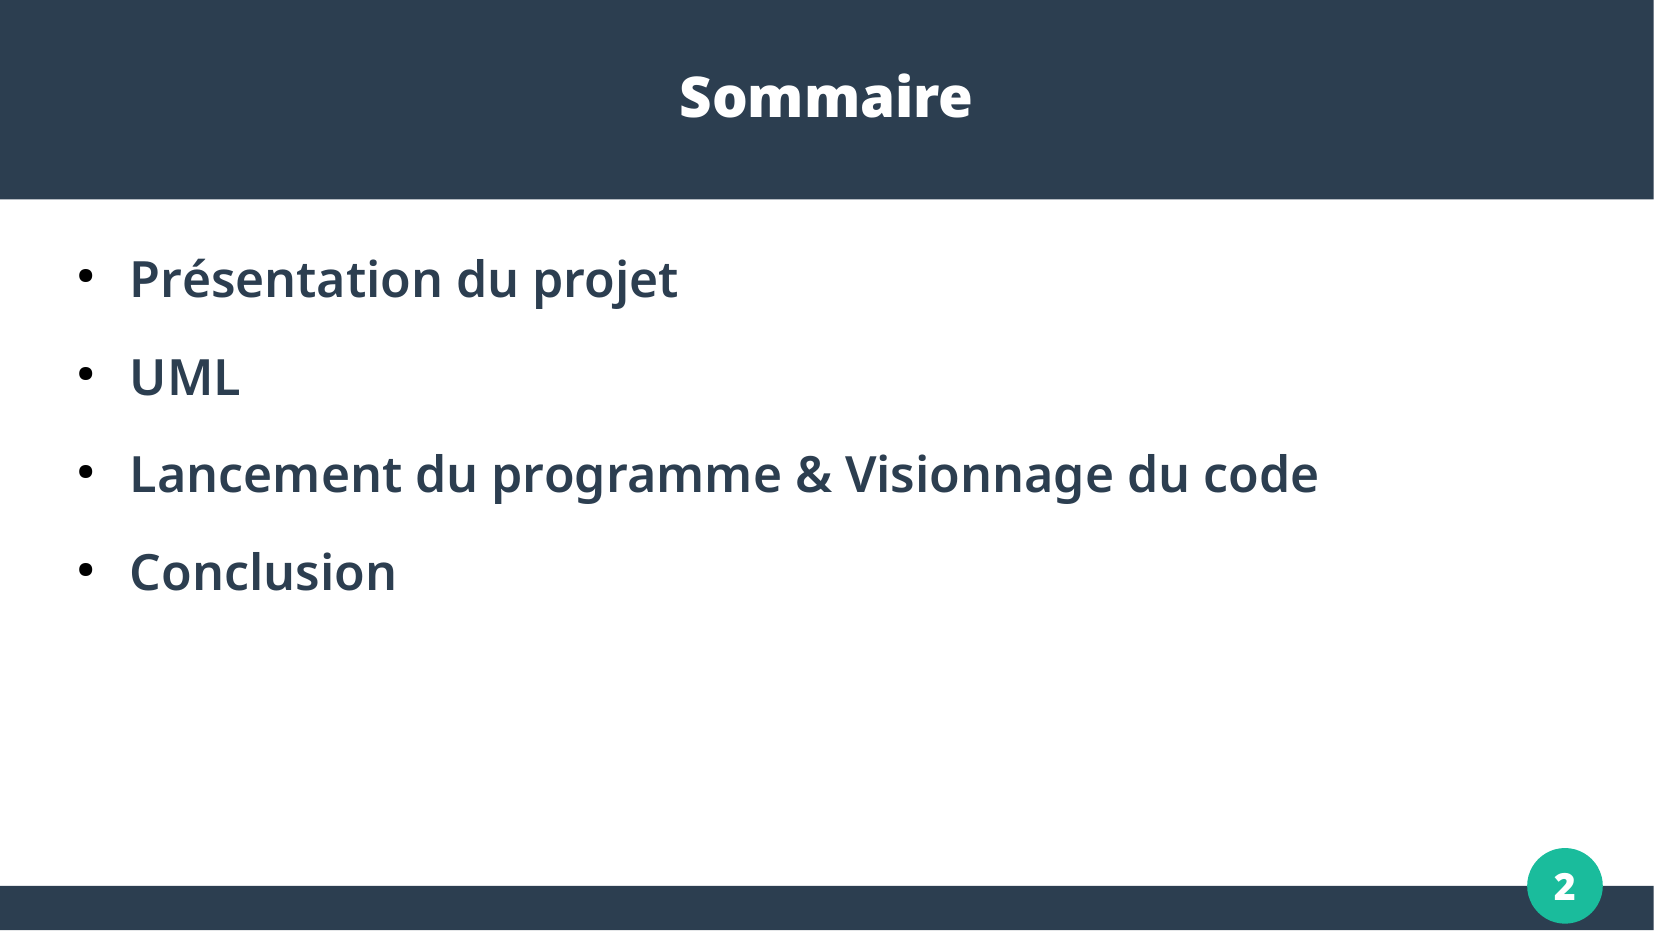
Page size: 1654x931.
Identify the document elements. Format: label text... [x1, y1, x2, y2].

title Sommaire [59, 37, 1595, 156]
list Présentation du projet UML Lancement du programme & Visionnage du code Conclusion [59, 243, 1595, 864]
